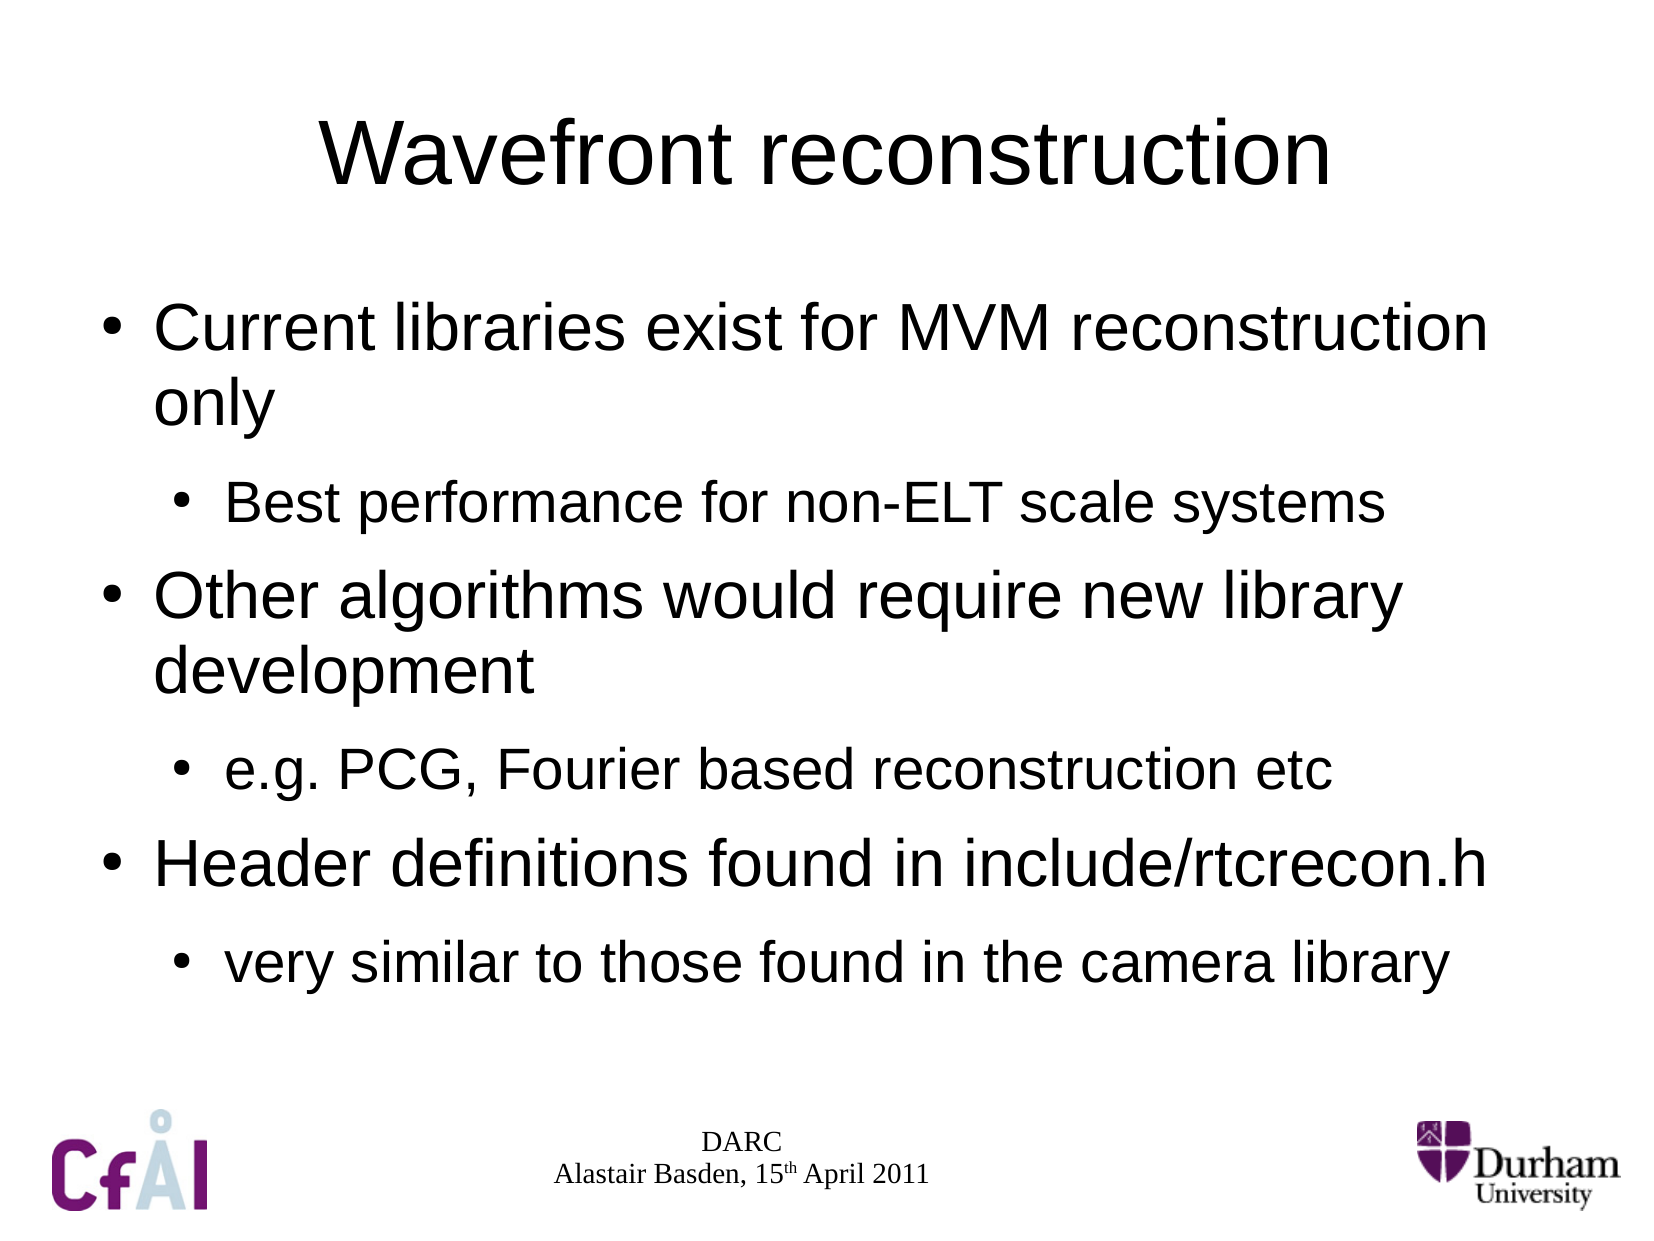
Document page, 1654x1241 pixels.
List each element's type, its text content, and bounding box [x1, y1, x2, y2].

picture [52, 1109, 207, 1211]
picture [1417, 1121, 1621, 1211]
list Current libraries exist for MVM reconstruction only Best performance for non-ELT scale systems Other algorithms would require new library development e.g. PCG, Fourier based reconstruction etc Header definitions found in include/rtcrecon.h very similar to those found in the camera library [82, 290, 1571, 1109]
title Wavefront reconstruction [82, 56, 1571, 250]
